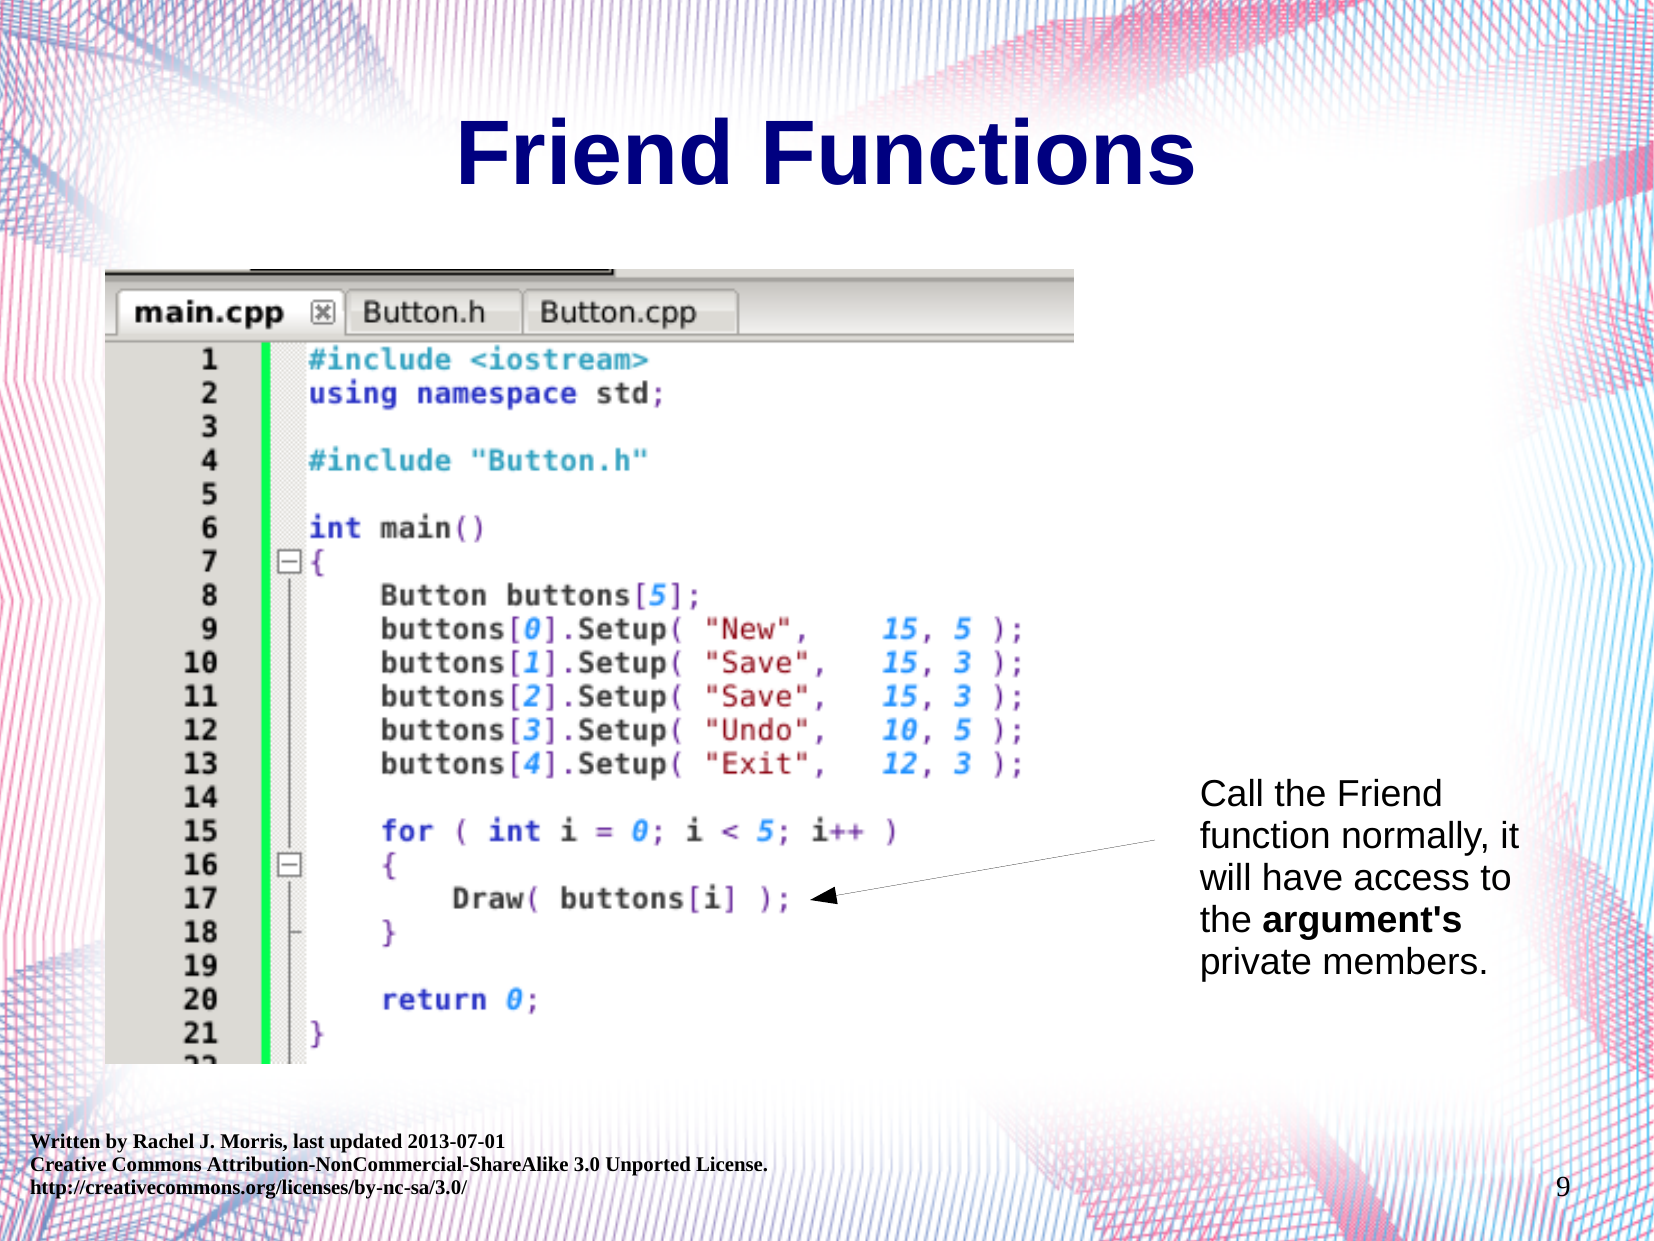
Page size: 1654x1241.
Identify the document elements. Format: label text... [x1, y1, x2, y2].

title Friend Functions [82, 49, 1571, 257]
text_box Call the Friend function normally, it will have access to the argument's private members. [1185, 765, 1576, 990]
picture [0, 0, 1654, 1241]
